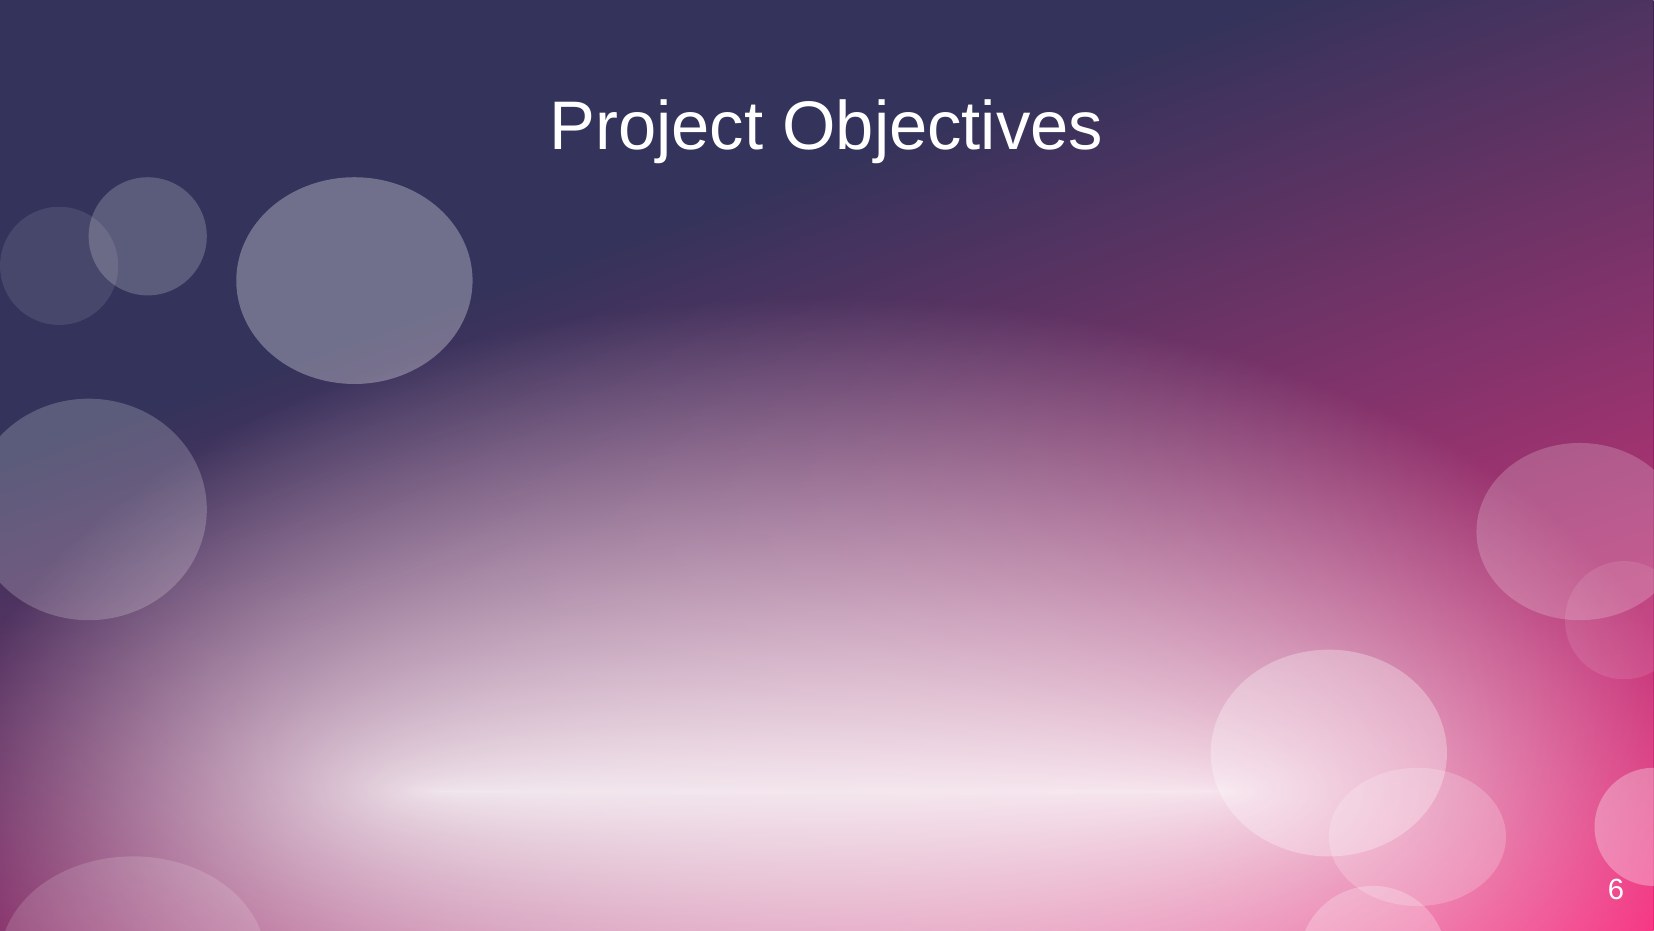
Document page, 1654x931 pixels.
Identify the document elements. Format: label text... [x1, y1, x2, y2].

title Project Objectives [88, 44, 1565, 207]
